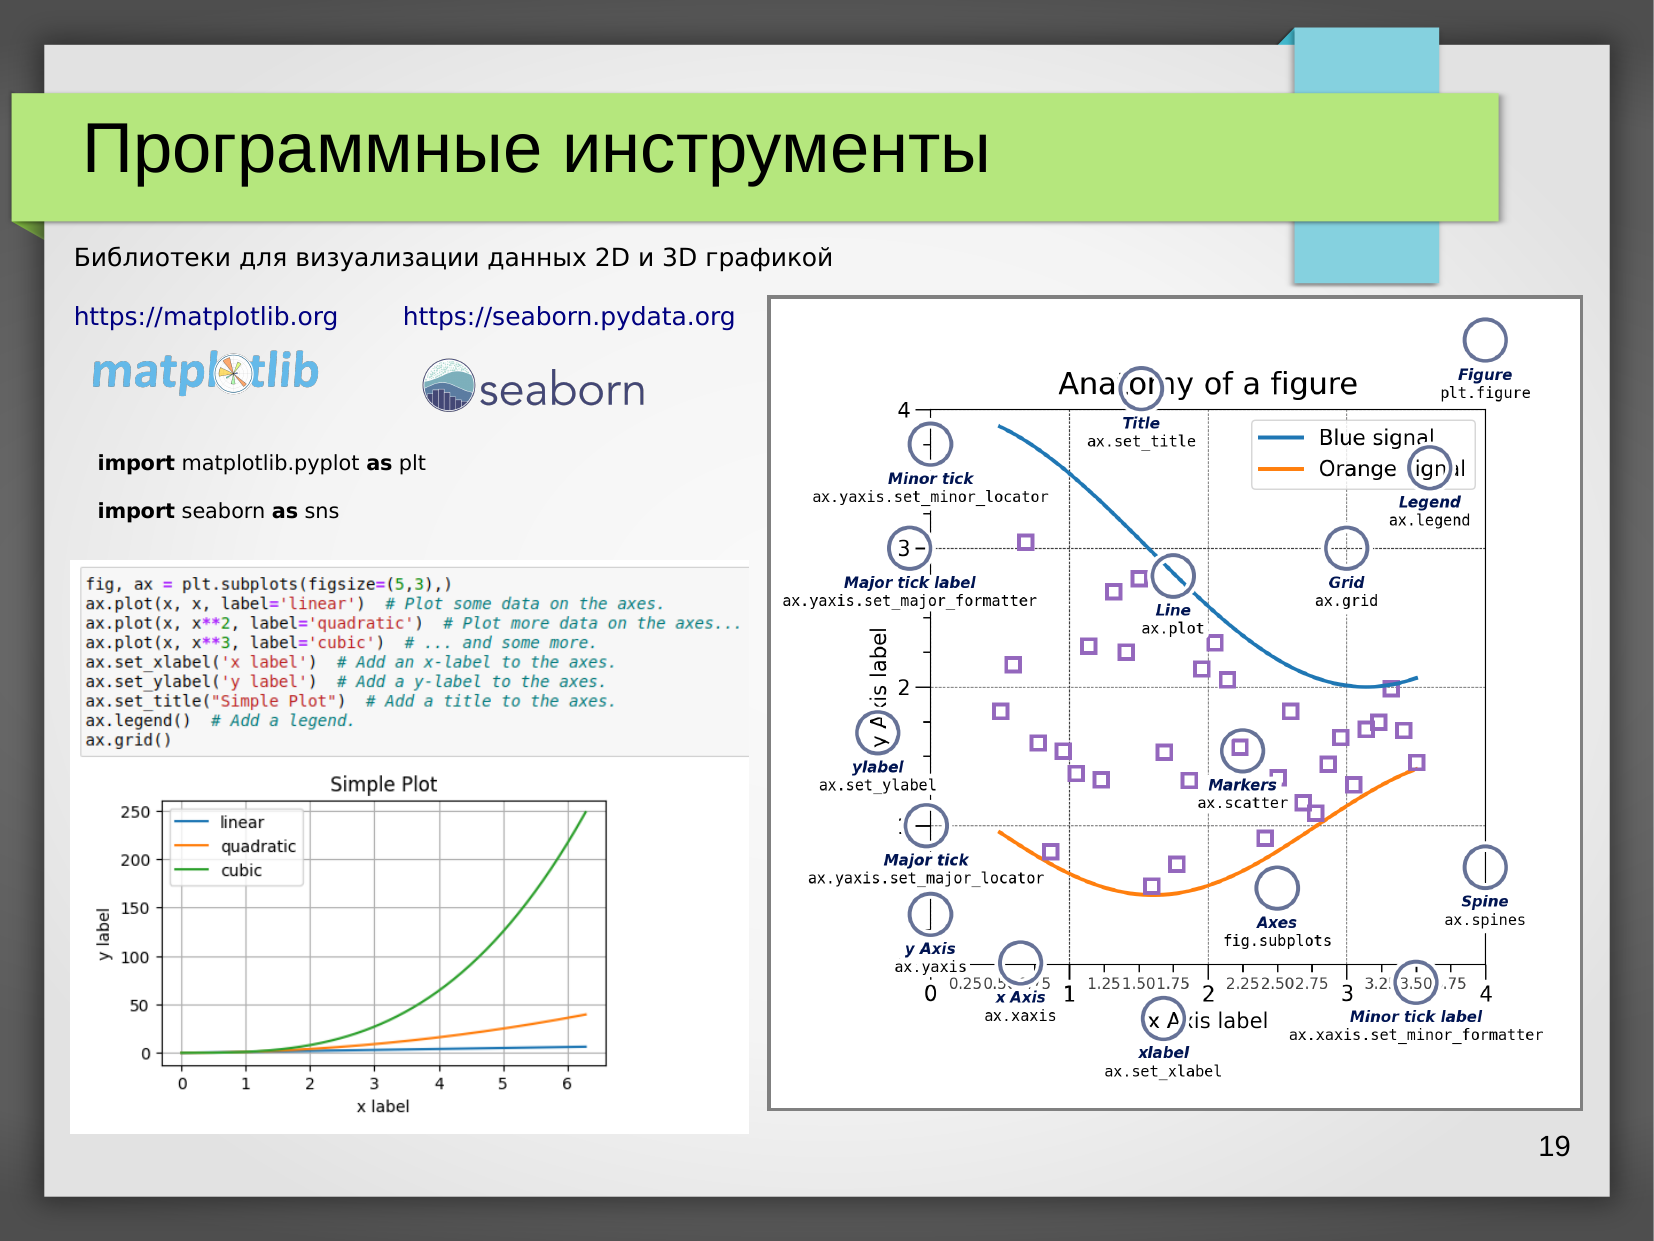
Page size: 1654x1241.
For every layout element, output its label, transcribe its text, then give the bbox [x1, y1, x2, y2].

title Программные инструменты [82, 106, 1264, 189]
text_box import matplotlib.pyplot as plt import seaborn as sns [82, 443, 461, 532]
text_box Библиотеки для визуализации данных 2D и 3D графикой https://matplotlib.org https://seaborn.pydata.org [59, 236, 1158, 398]
picture [0, 0, 1654, 1241]
